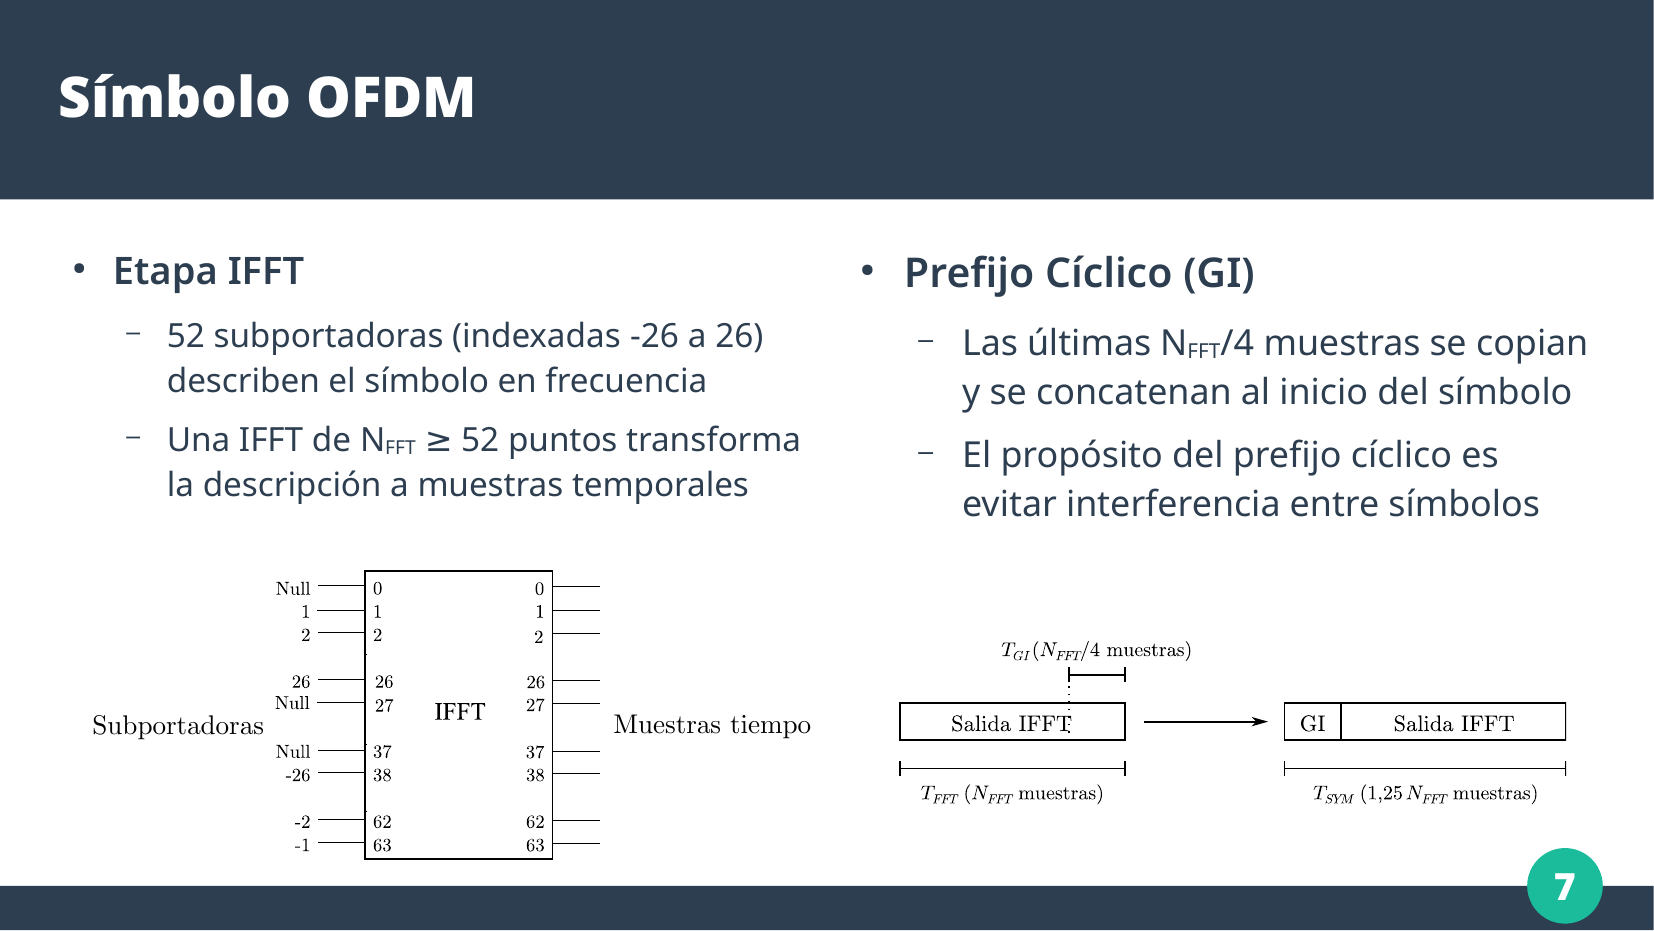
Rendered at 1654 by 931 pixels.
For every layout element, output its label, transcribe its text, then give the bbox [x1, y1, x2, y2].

list Etapa IFFT 52 subportadoras (indexadas -26 a 26) describen el símbolo en frecuencia Una IFFT de NFFT ≥ 52 puntos transforma la descripción a muestras temporales [59, 243, 809, 540]
picture [898, 641, 1567, 805]
title Símbolo OFDM [59, 37, 1595, 155]
list Prefijo Cíclico (GI) Las últimas NFFT/4 muestras se copian y se concatenan al inicio del símbolo El propósito del prefijo cíclico es evitar interferencia entre símbolos [845, 243, 1596, 540]
picture [80, 569, 827, 860]
